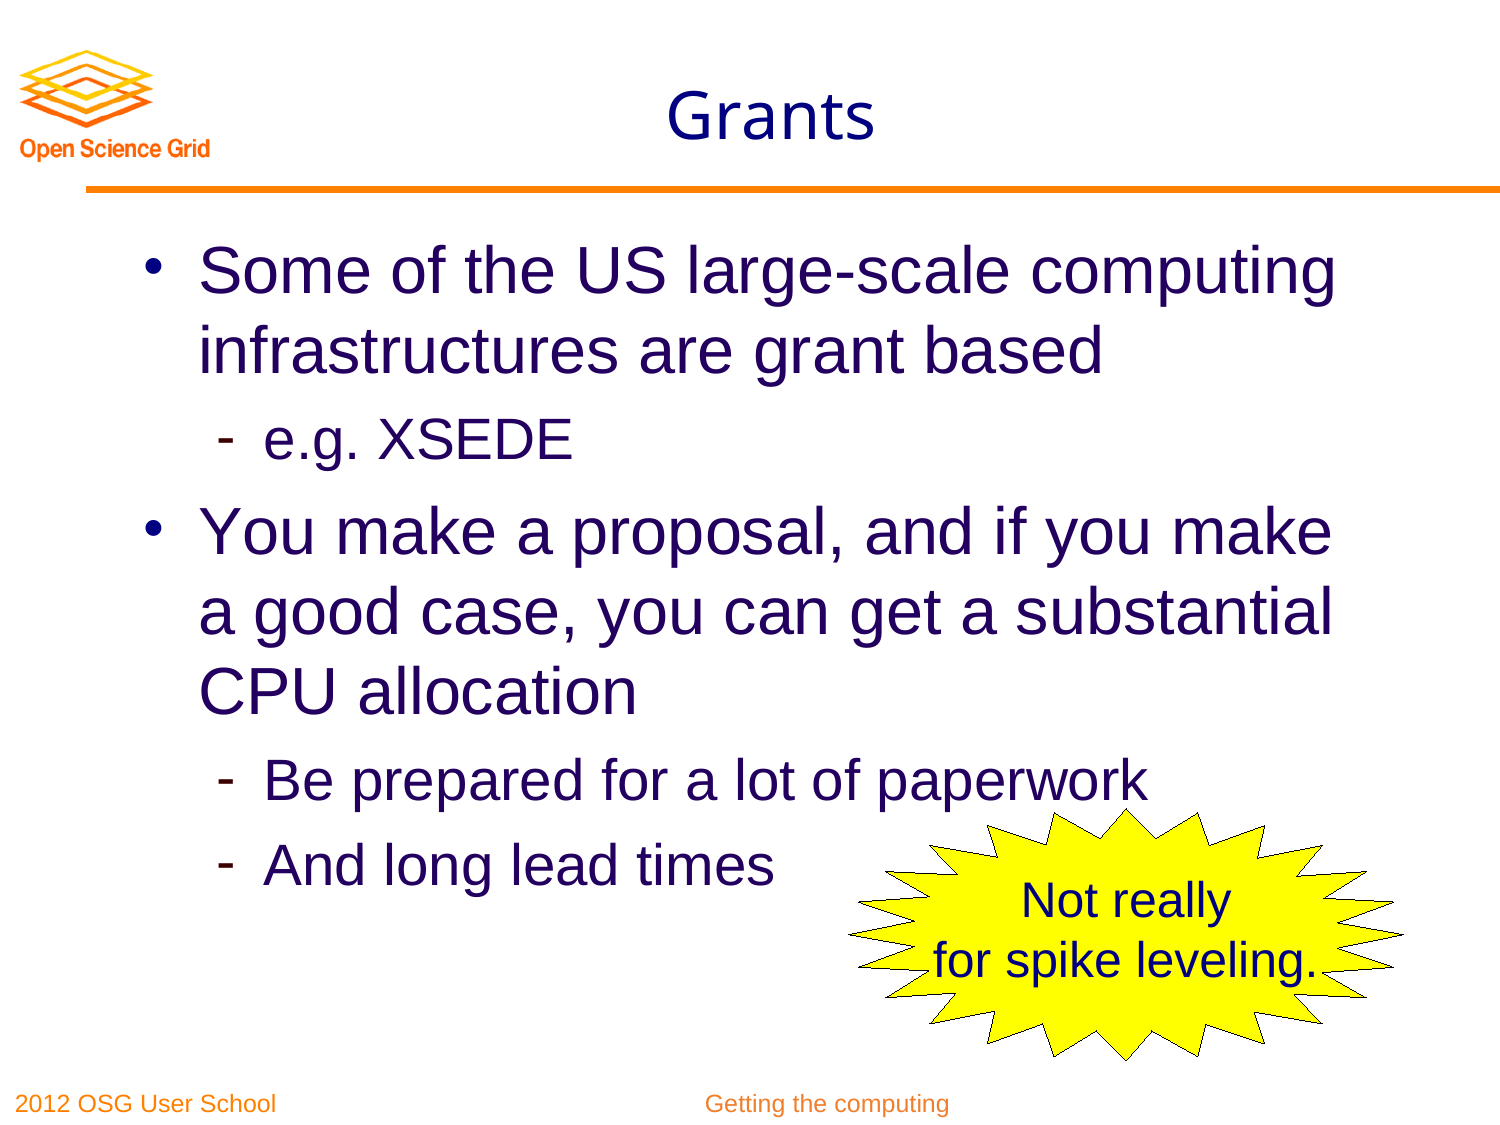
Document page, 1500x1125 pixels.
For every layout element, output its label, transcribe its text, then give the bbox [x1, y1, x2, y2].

picture [0, 27, 201, 179]
title Grants [201, 18, 1342, 207]
text_box Not really for spike leveling. [848, 808, 1404, 1061]
list Some of the US large-scale computing infrastructures are grant based e.g. XSEDE You make a proposal, and if you make a good case, you can get a substantial CPU allocation Be prepared for a lot of paperwork And long lead times [127, 218, 1403, 962]
